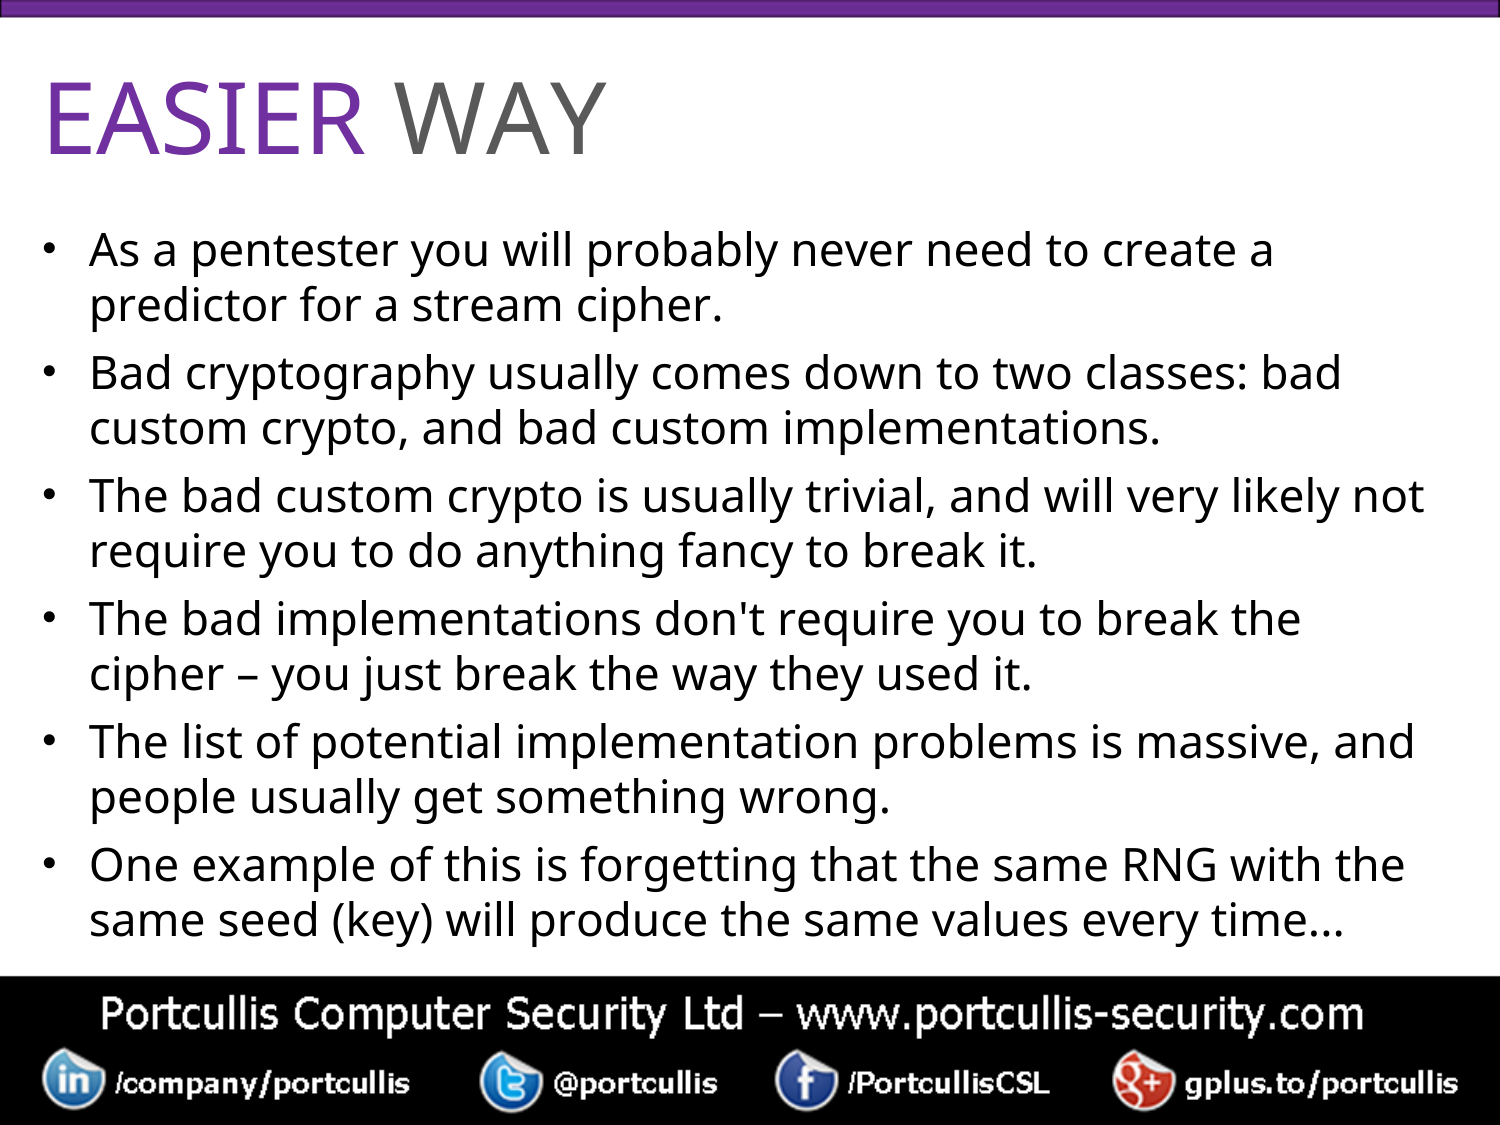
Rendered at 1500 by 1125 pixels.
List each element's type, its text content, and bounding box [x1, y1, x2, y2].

picture [0, 0, 1500, 1125]
list As a pentester you will probably never need to create a predictor for a stream cipher. Bad cryptography usually comes down to two classes: bad custom crypto, and bad custom implementations. The bad custom crypto is usually trivial, and will very likely not require you to do anything fancy to break it. The bad implementations don't require you to break the cipher – you just break the way they used it. The list of potential implementation problems is massive, and people usually get something wrong. One example of this is forgetting that the same RNG with the same seed (key) will produce the same values every time... [41, 219, 1428, 965]
title EASIER WAY [41, 42, 1434, 202]
